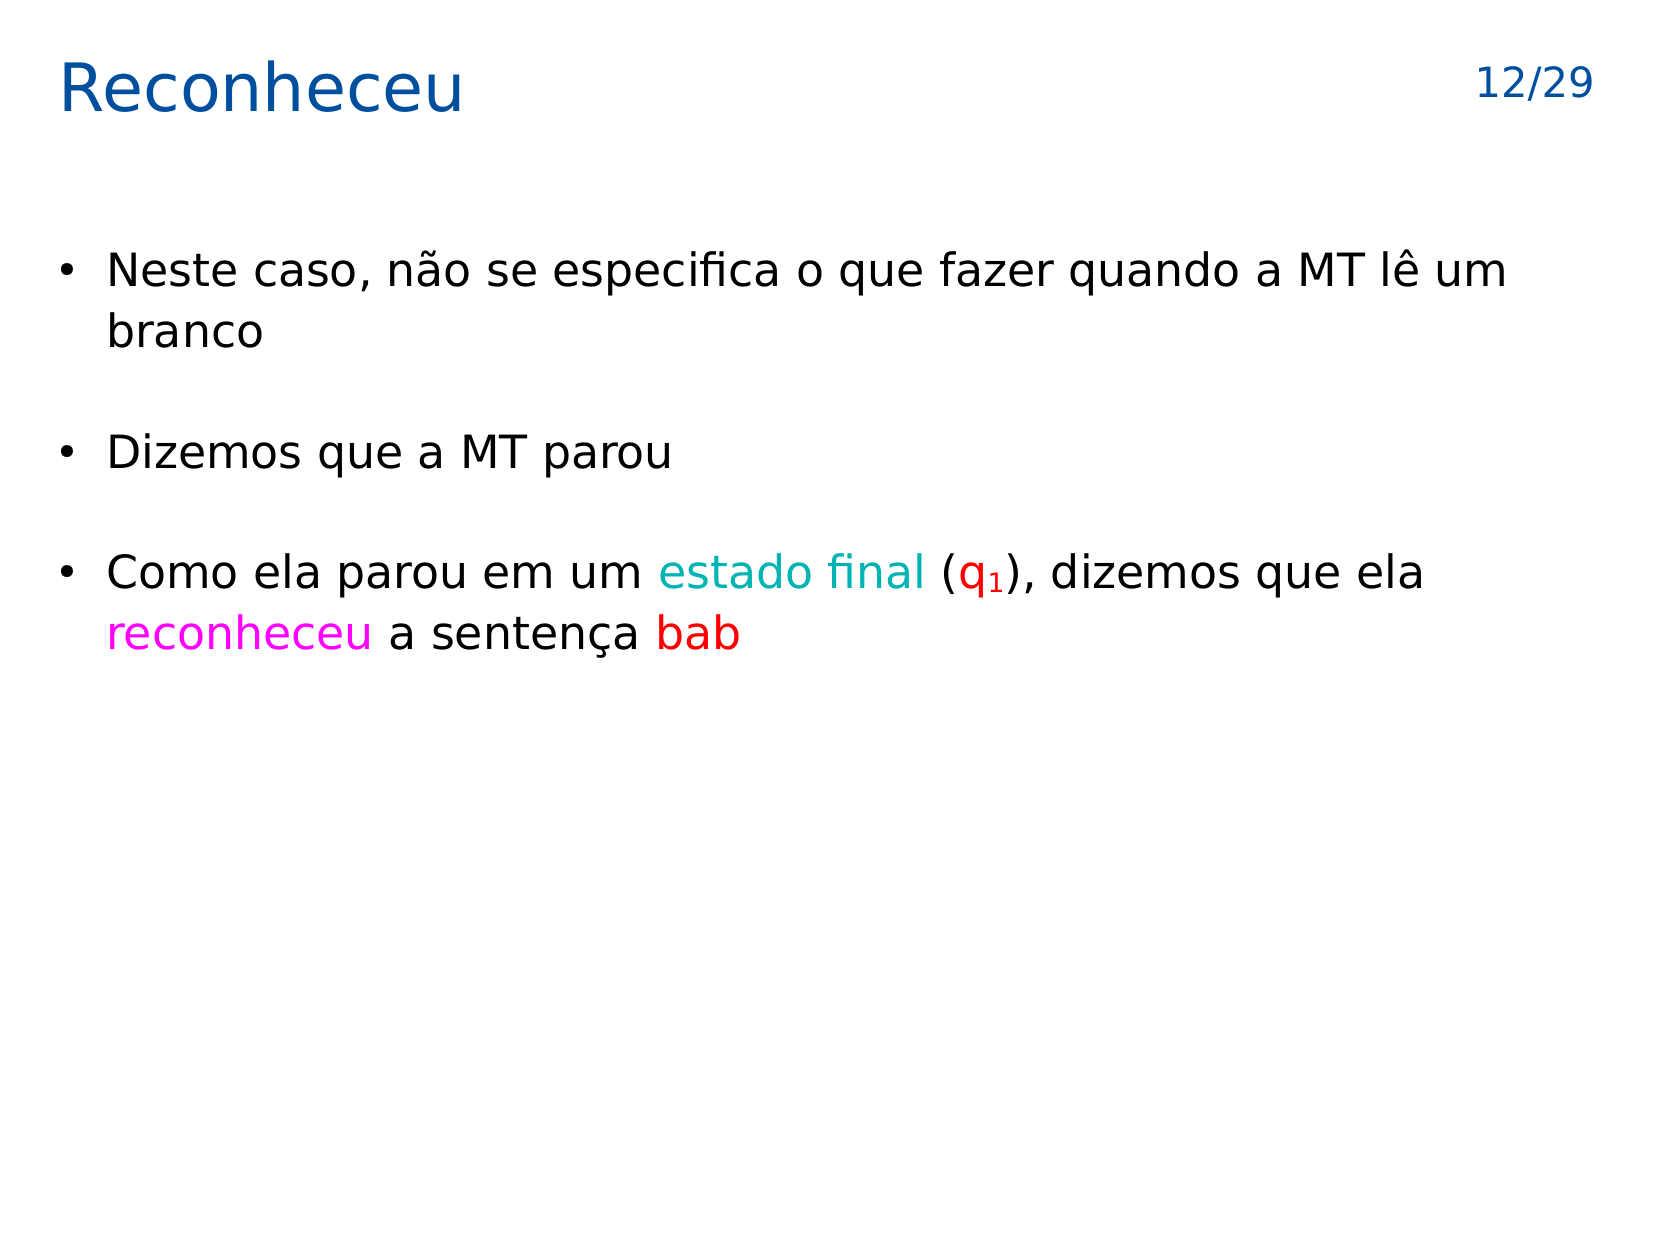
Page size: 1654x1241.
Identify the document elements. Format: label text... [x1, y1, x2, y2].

title Reconheceu [59, 29, 1625, 148]
list Neste caso, não se especifica o que fazer quando a MT lê um branco Dizemos que a MT parou Como ela parou em um estado final (q1), dizemos que ela reconheceu a sentença bab [59, 236, 1595, 1211]
